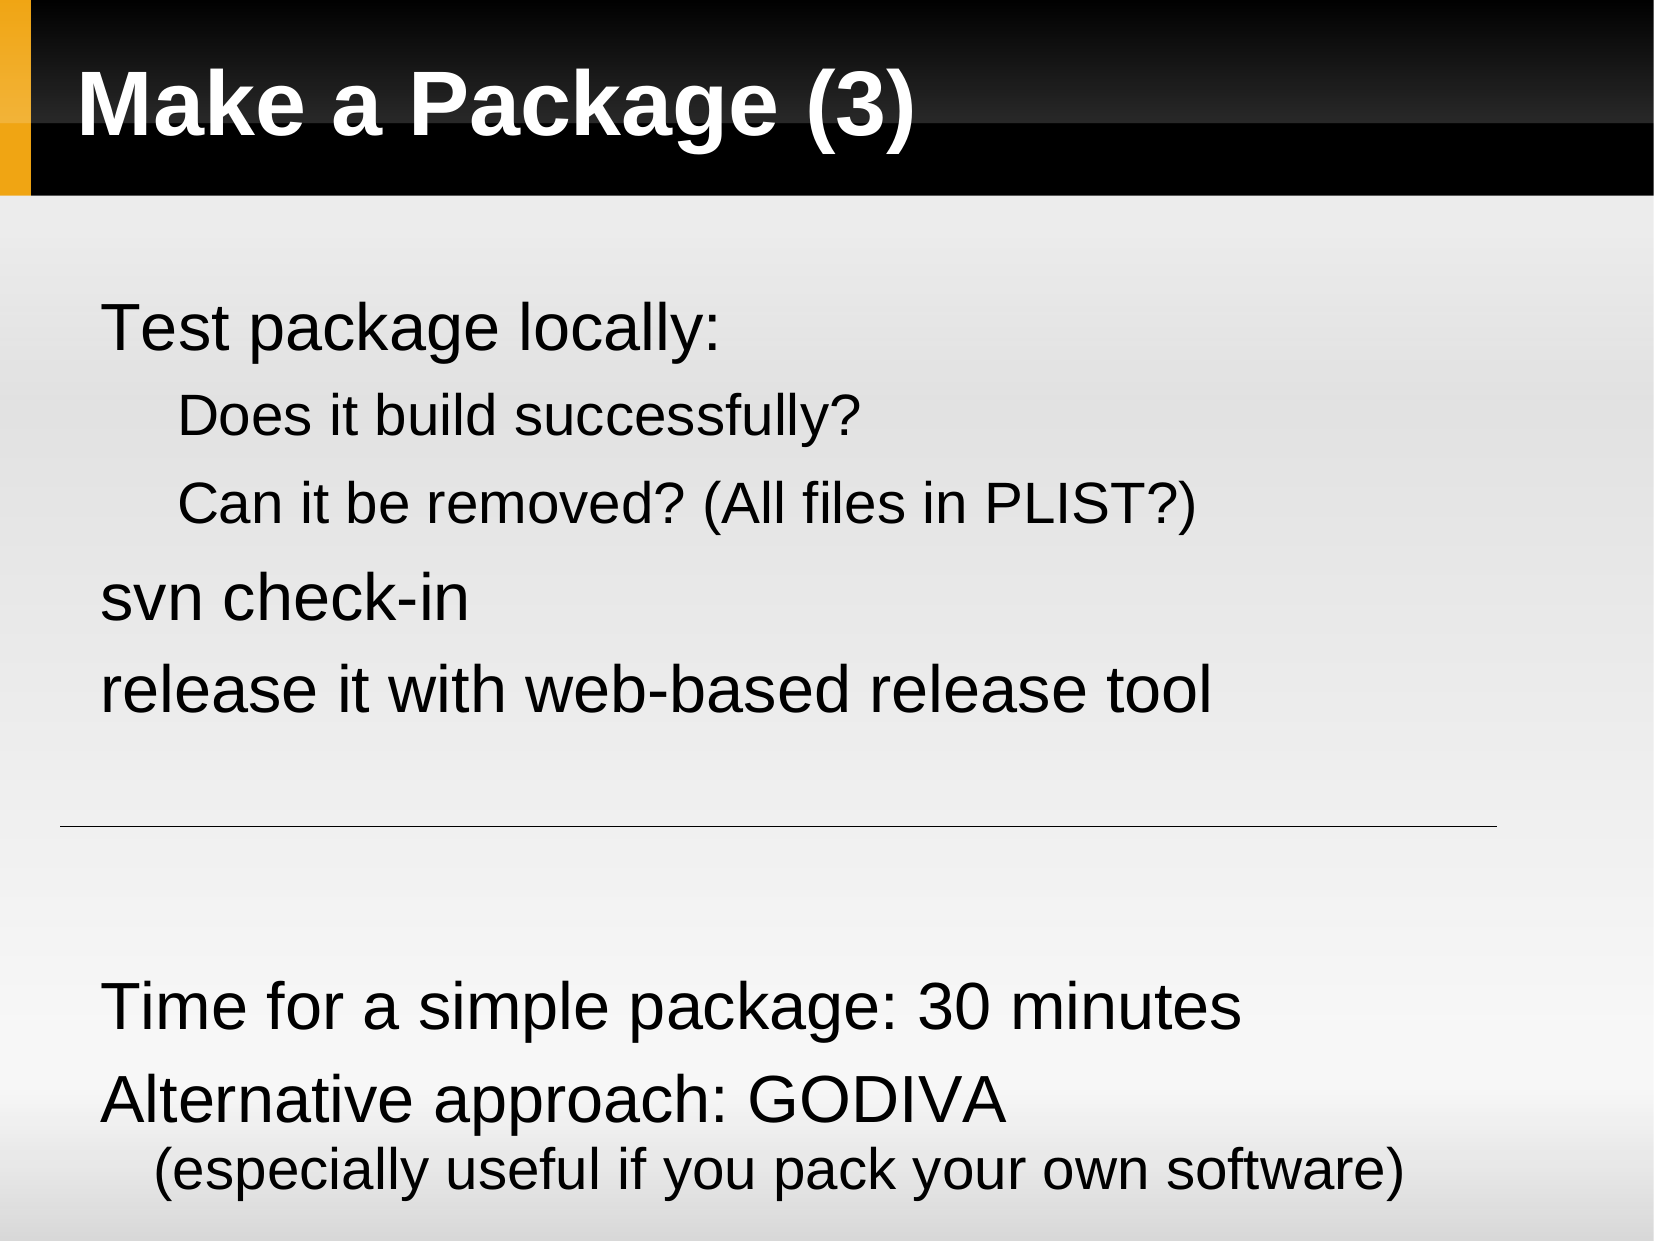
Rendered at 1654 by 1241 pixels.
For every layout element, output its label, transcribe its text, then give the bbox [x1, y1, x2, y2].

title Make a Package (3) [76, 0, 1565, 208]
picture [0, 0, 1654, 1241]
list Test package locally: Does it build successfully? Can it be removed? (All files in PLIST?) svn check-in release it with web-based release tool Time for a simple package: 30 minutes Alternative approach: GODIVA (especially useful if you pack your own software) [82, 290, 1571, 1198]
